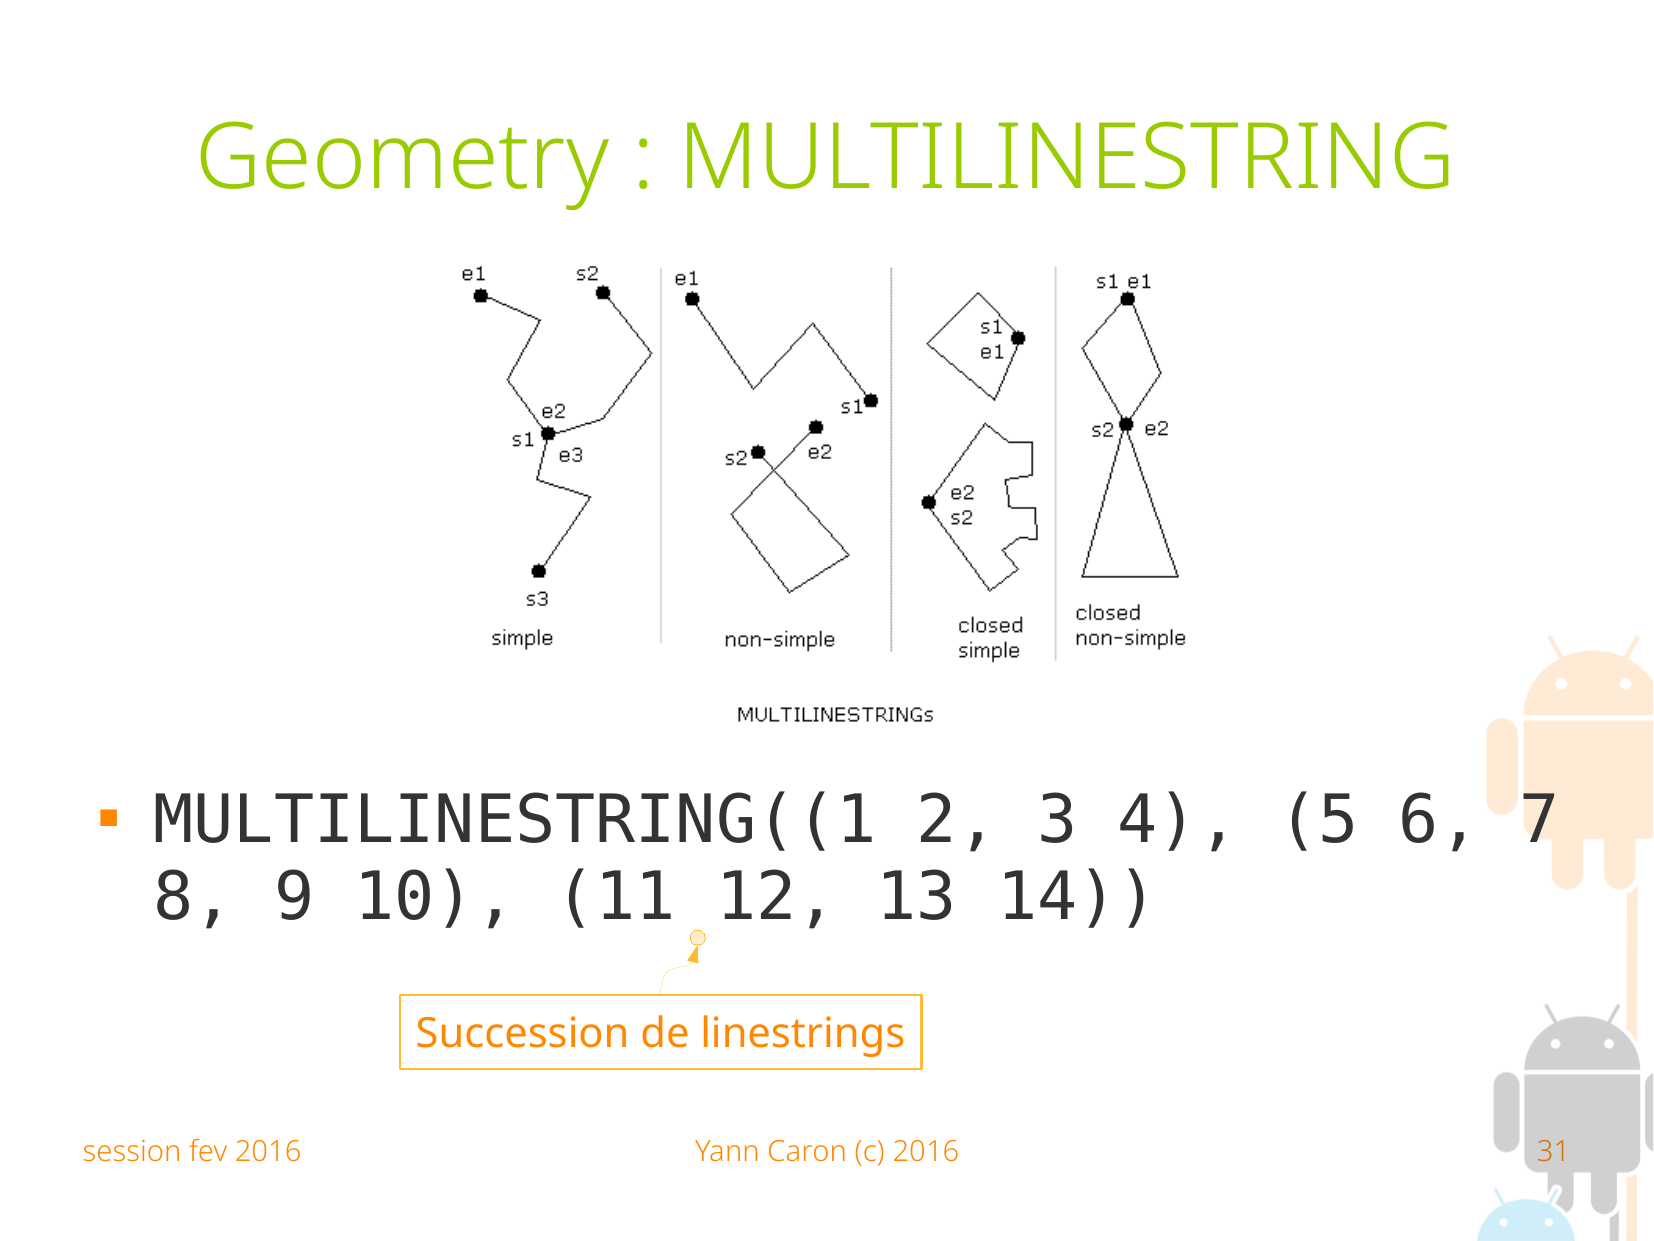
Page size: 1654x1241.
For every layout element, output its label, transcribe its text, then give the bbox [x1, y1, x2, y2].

picture [401, 1010, 920, 1068]
text_box Succession de linestrings [399, 994, 918, 1061]
title Geometry : MULTILINESTRING [82, 49, 1571, 257]
list MULTILINESTRING((1 2, 3 4), (5 6, 7 8, 9 10), (11 12, 13 14)) [82, 780, 1571, 1010]
picture [240, 254, 1654, 1241]
text_box [690, 930, 706, 945]
